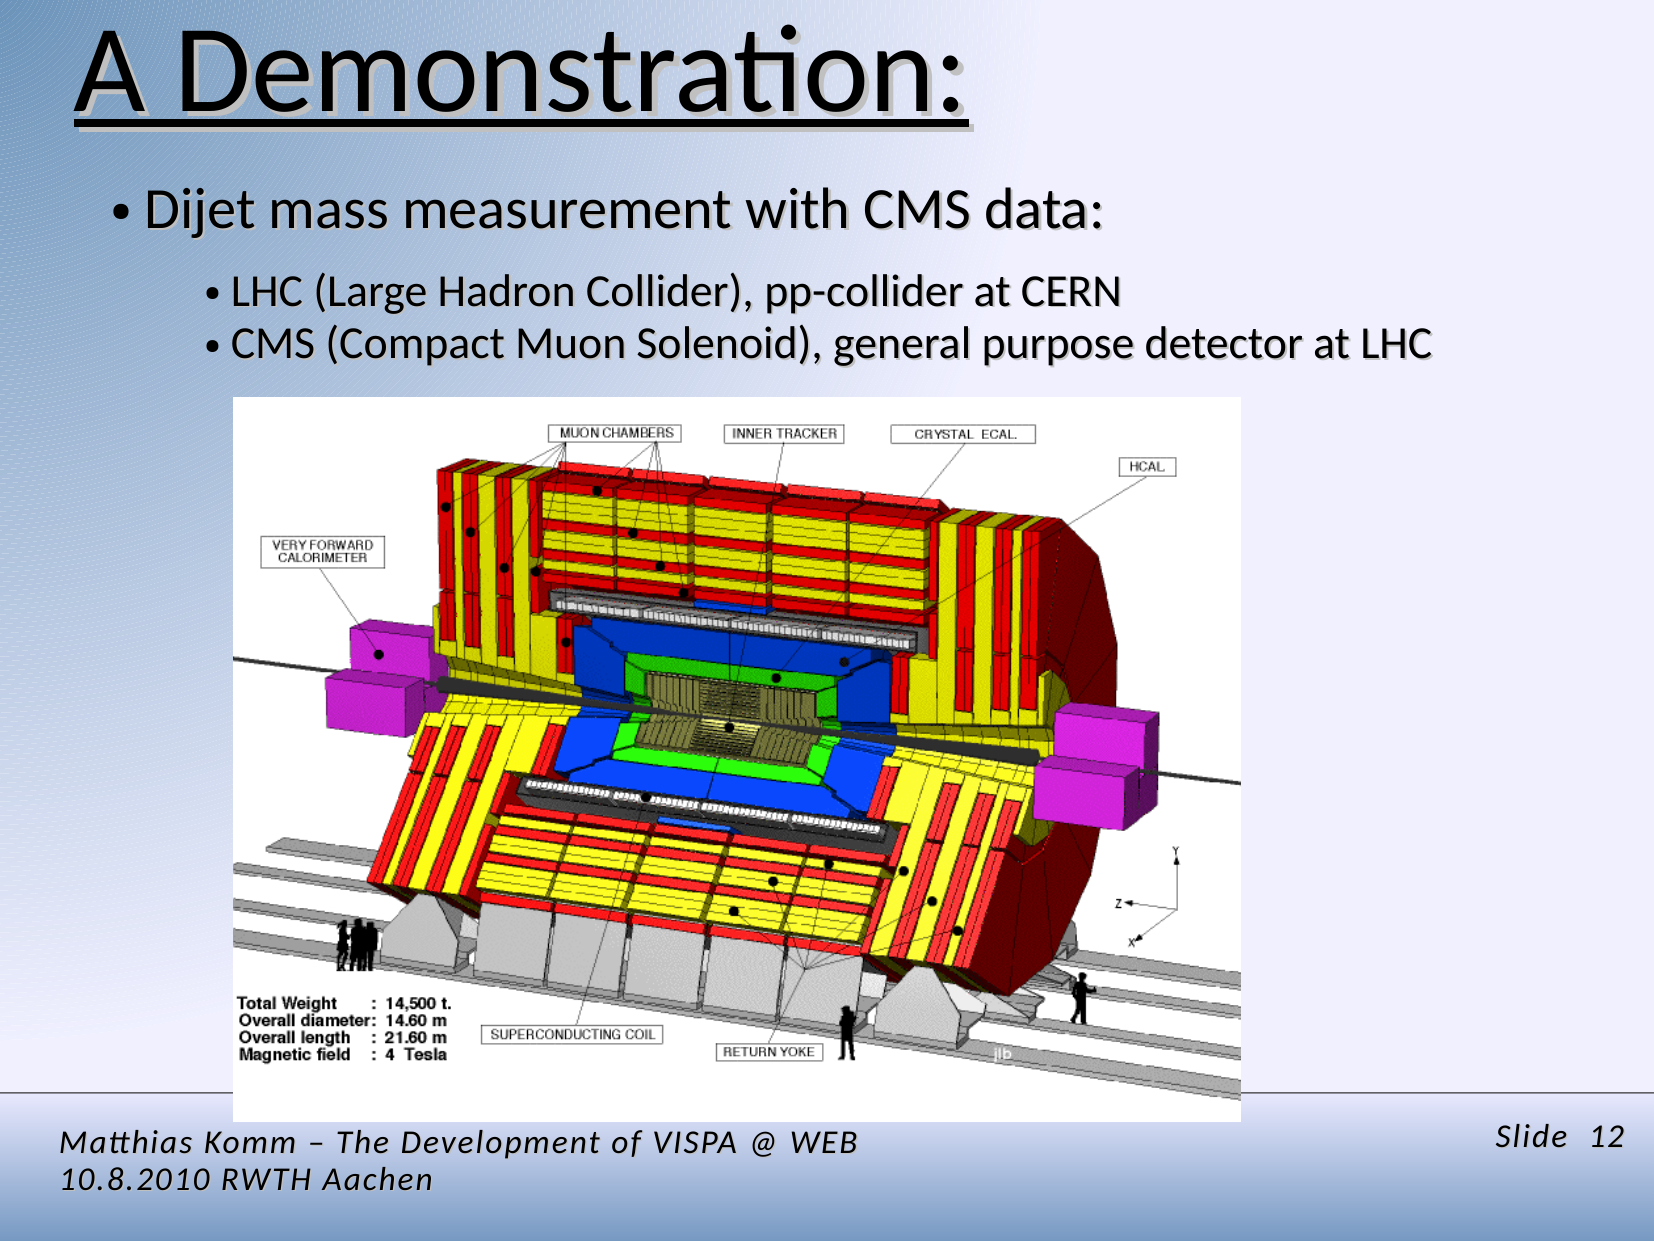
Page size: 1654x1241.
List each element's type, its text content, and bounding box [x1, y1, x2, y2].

text_box Dijet mass measurement with CMS data: [95, 177, 1120, 264]
picture [233, 397, 1241, 1123]
text_box A Demonstration: [59, 10, 1506, 178]
text_box LHC (Large Hadron Collider), pp-collider at CERN CMS (Compact Muon Solenoid), general purpose detector at LHC [189, 257, 1448, 393]
